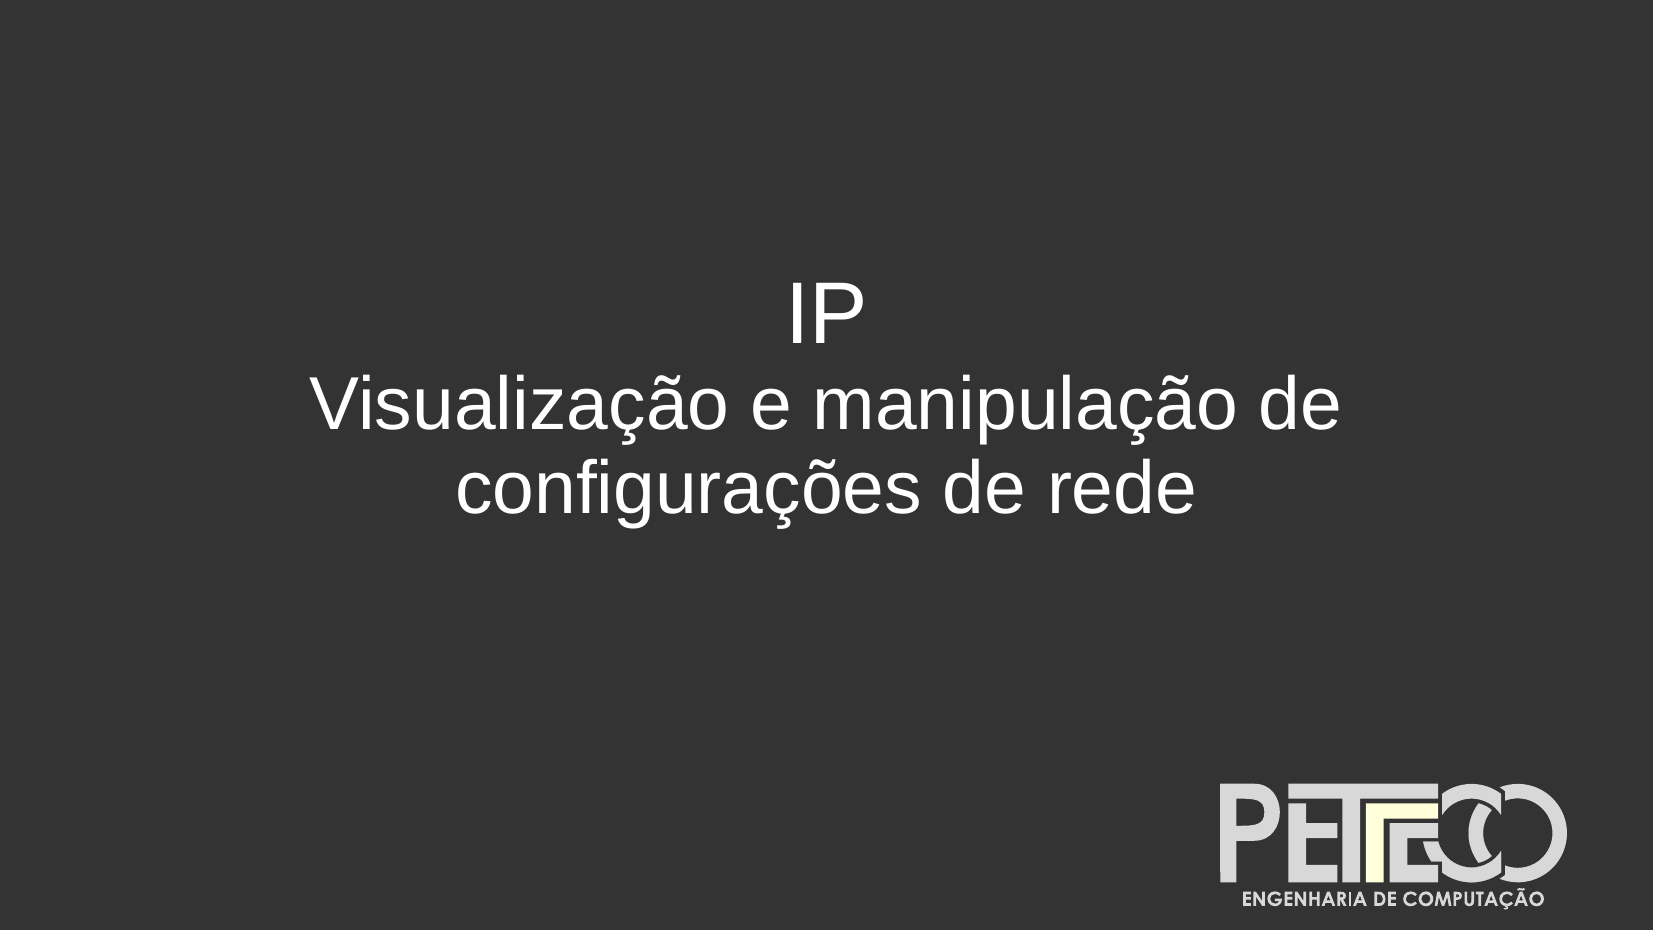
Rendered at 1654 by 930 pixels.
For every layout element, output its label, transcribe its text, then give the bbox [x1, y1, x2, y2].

subtitle IP Visualização e manipulação de configurações de rede [82, 37, 1571, 757]
